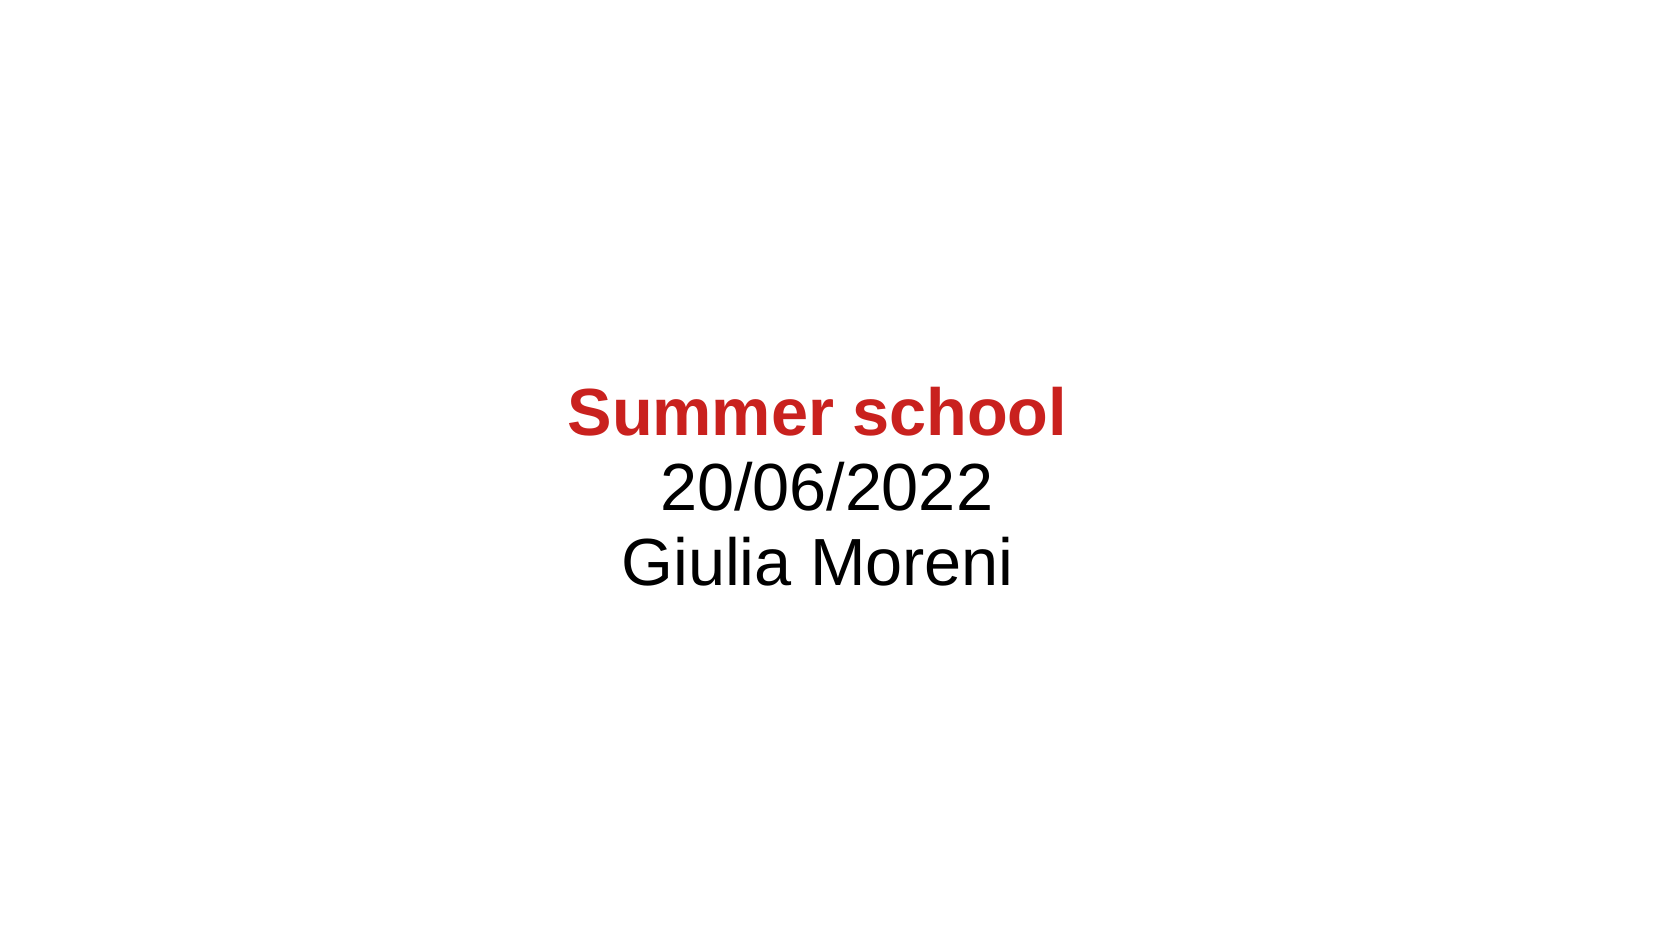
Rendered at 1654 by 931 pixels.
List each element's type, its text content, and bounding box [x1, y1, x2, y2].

subtitle Summer school 20/06/2022 Giulia Moreni [82, 217, 1571, 758]
